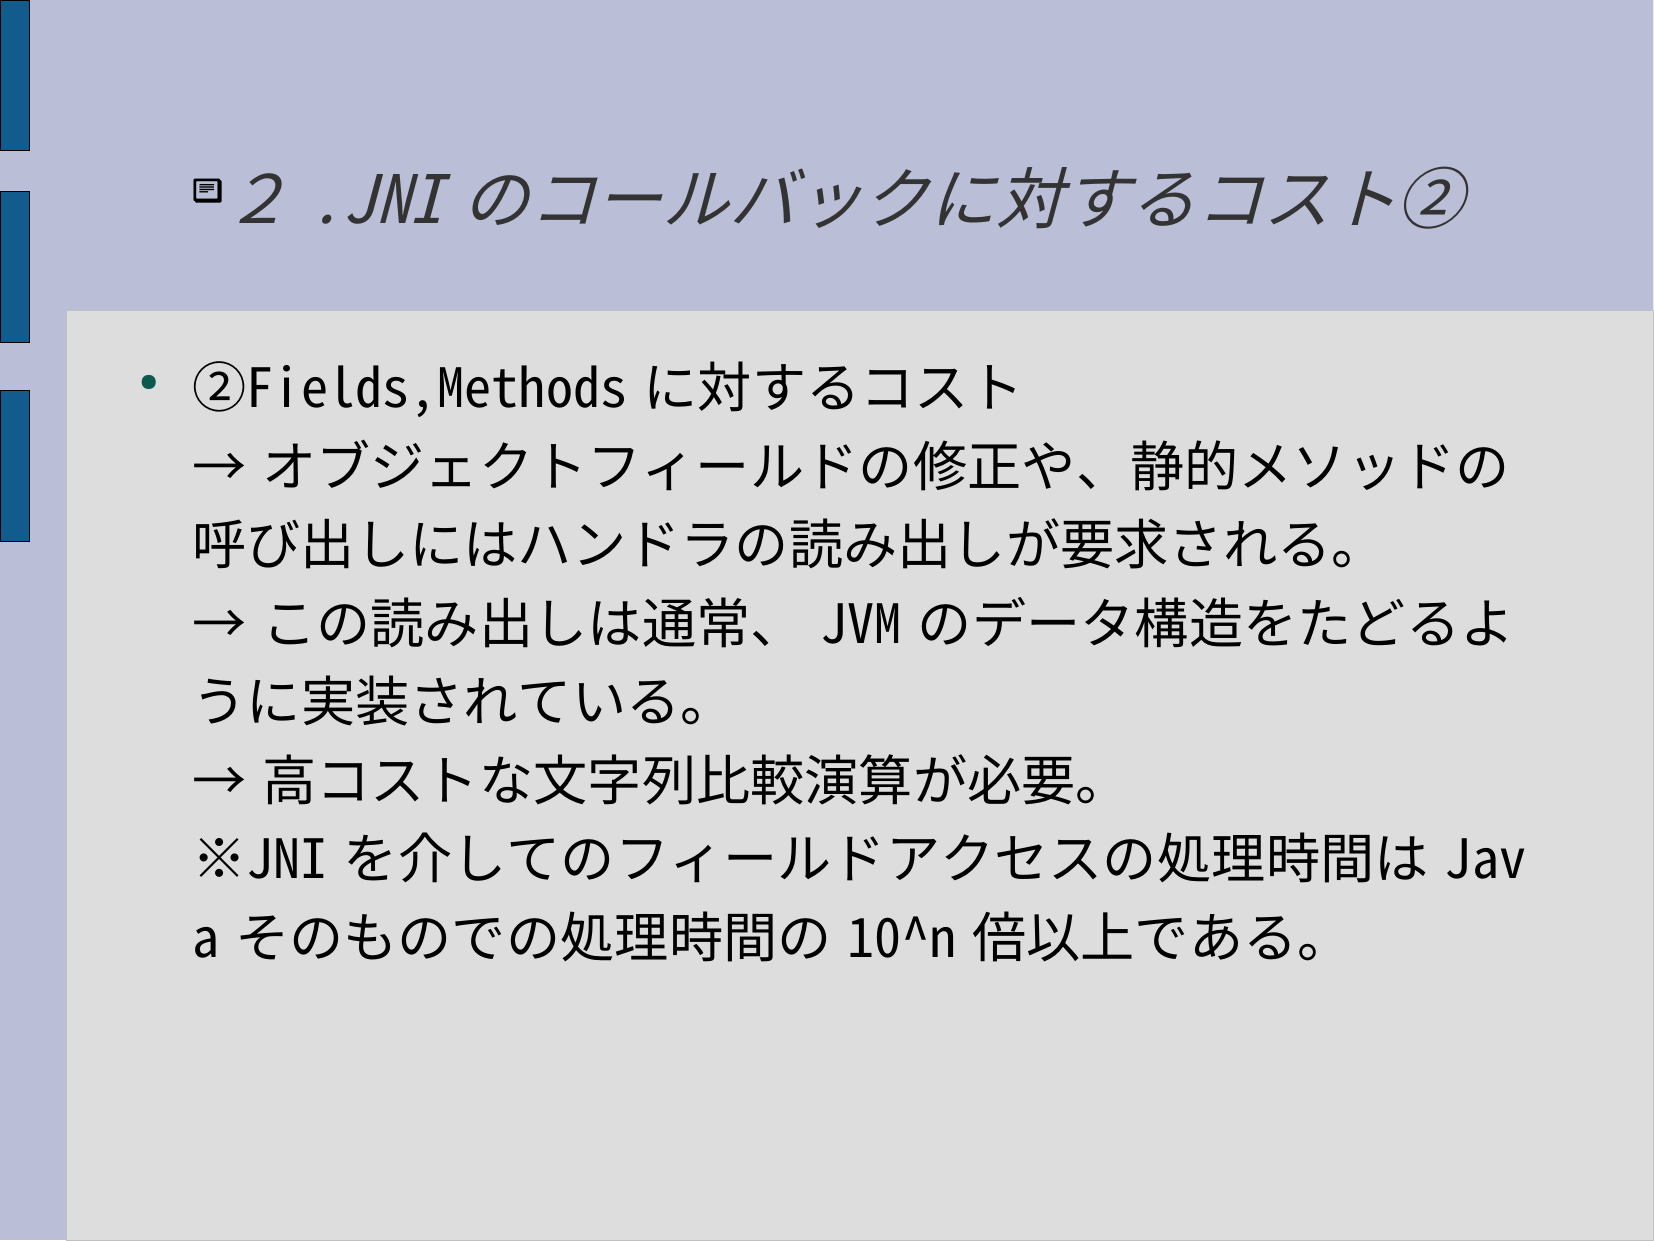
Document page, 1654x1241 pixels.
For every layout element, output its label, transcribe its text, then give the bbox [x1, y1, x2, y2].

title ２.JNIのコールバックに対するコスト② [121, 91, 1534, 299]
list ②Fields,Methodsに対するコスト →オブジェクトフィールドの修正や、静的メソッドの呼び出しにはハンドラの読み出しが要求される。 →この読み出しは通常、JVMのデータ構造をたどるように実装されている。 →高コストな文字列比較演算が必要。 ※JNIを介してのフィールドアクセスの処理時間はJavaそのものでの処理時間の10^n倍以上である。 [121, 344, 1534, 1127]
